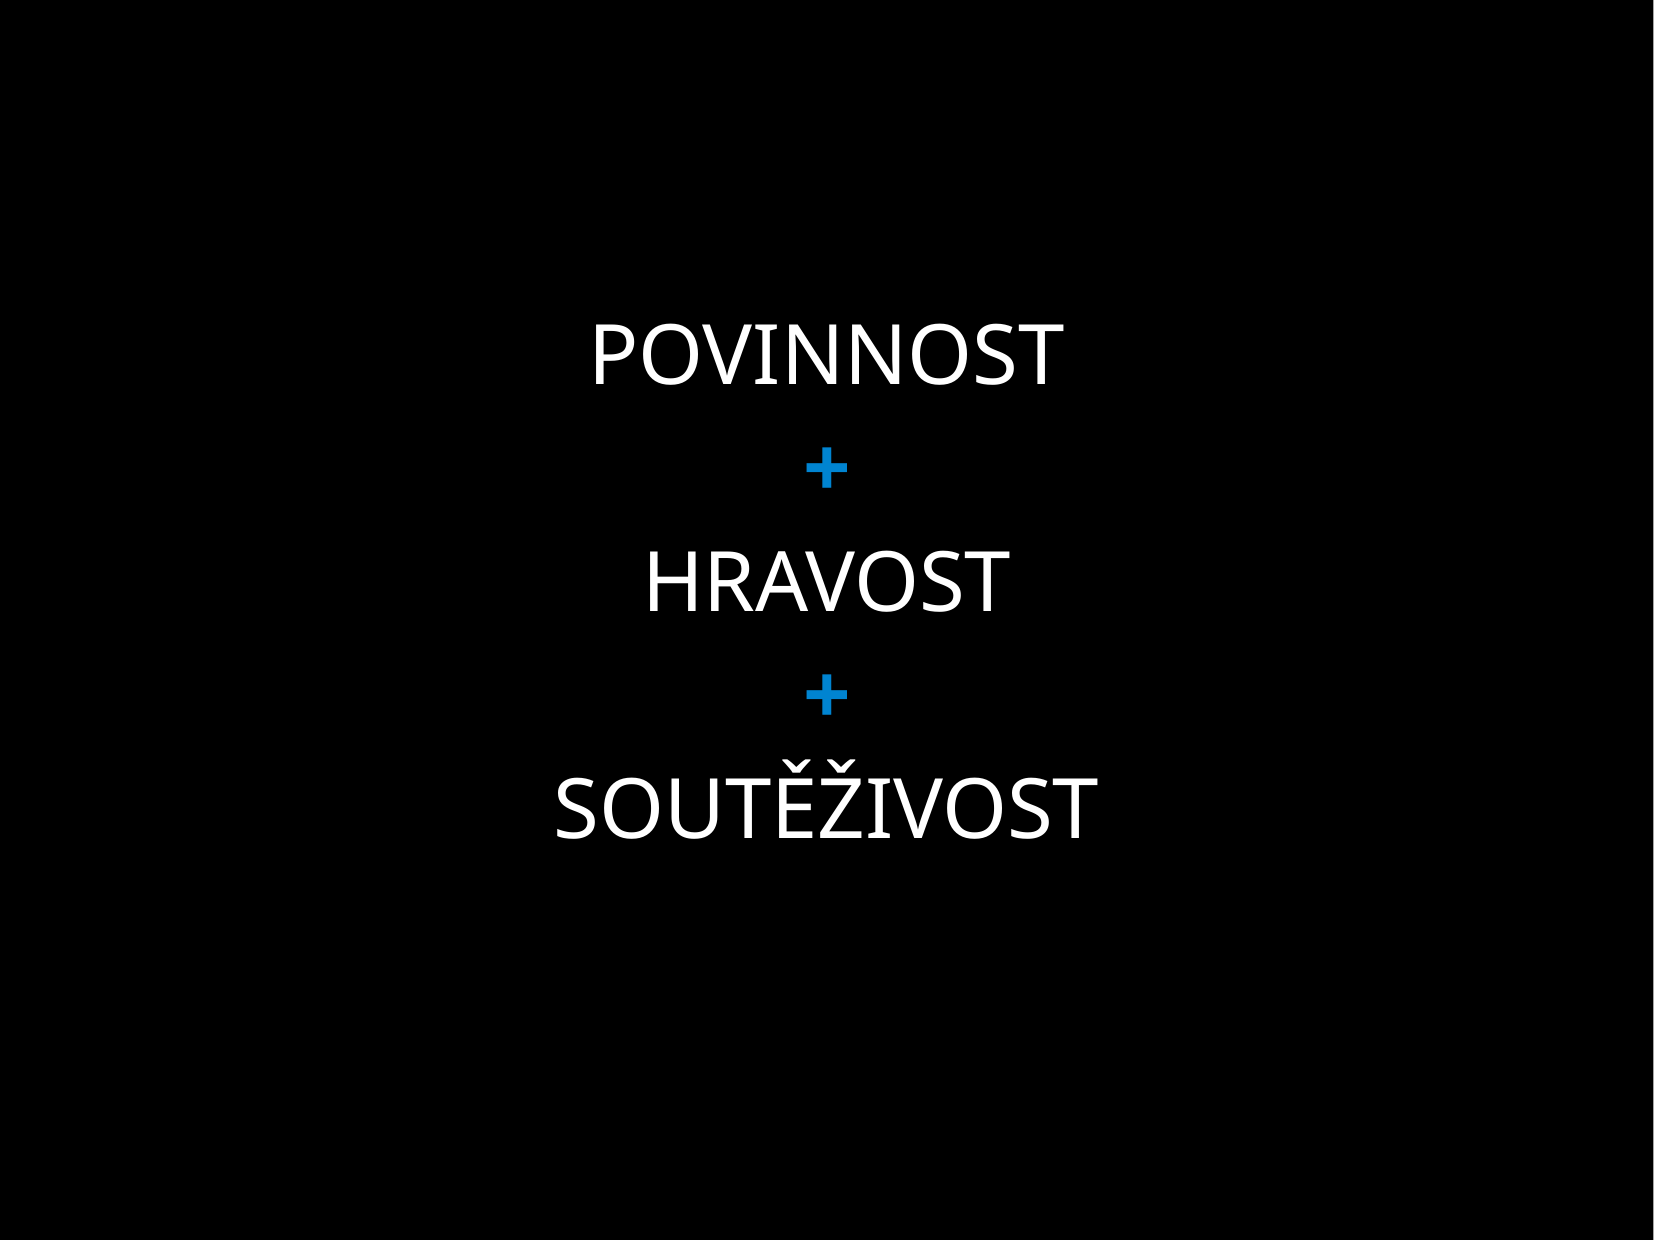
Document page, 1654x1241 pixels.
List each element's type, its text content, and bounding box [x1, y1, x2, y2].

subtitle POVINNOST + HRAVOST + SOUTĚŽIVOST [82, 56, 1571, 1102]
